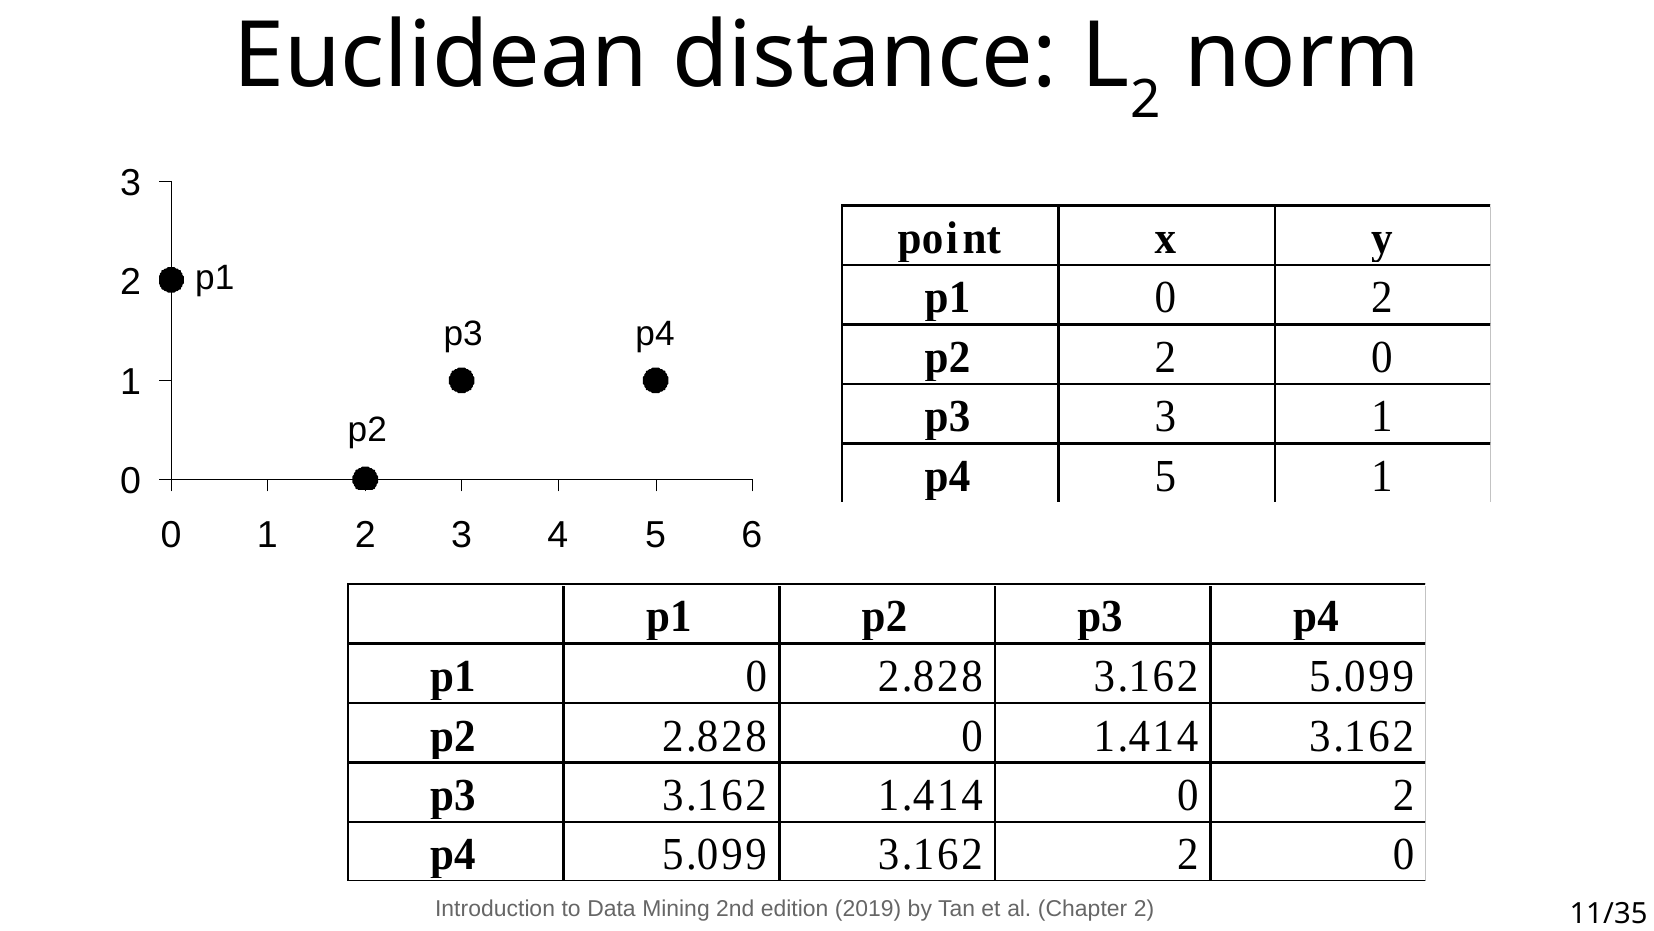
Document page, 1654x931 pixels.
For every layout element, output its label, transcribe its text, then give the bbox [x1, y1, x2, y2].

picture [840, 204, 1493, 505]
text_box Introduction to Data Mining 2nd edition (2019) by Tan et al. (Chapter 2) [0, 888, 1591, 931]
title Euclidean distance: L2 norm [82, 0, 1571, 124]
picture [82, 119, 1428, 883]
